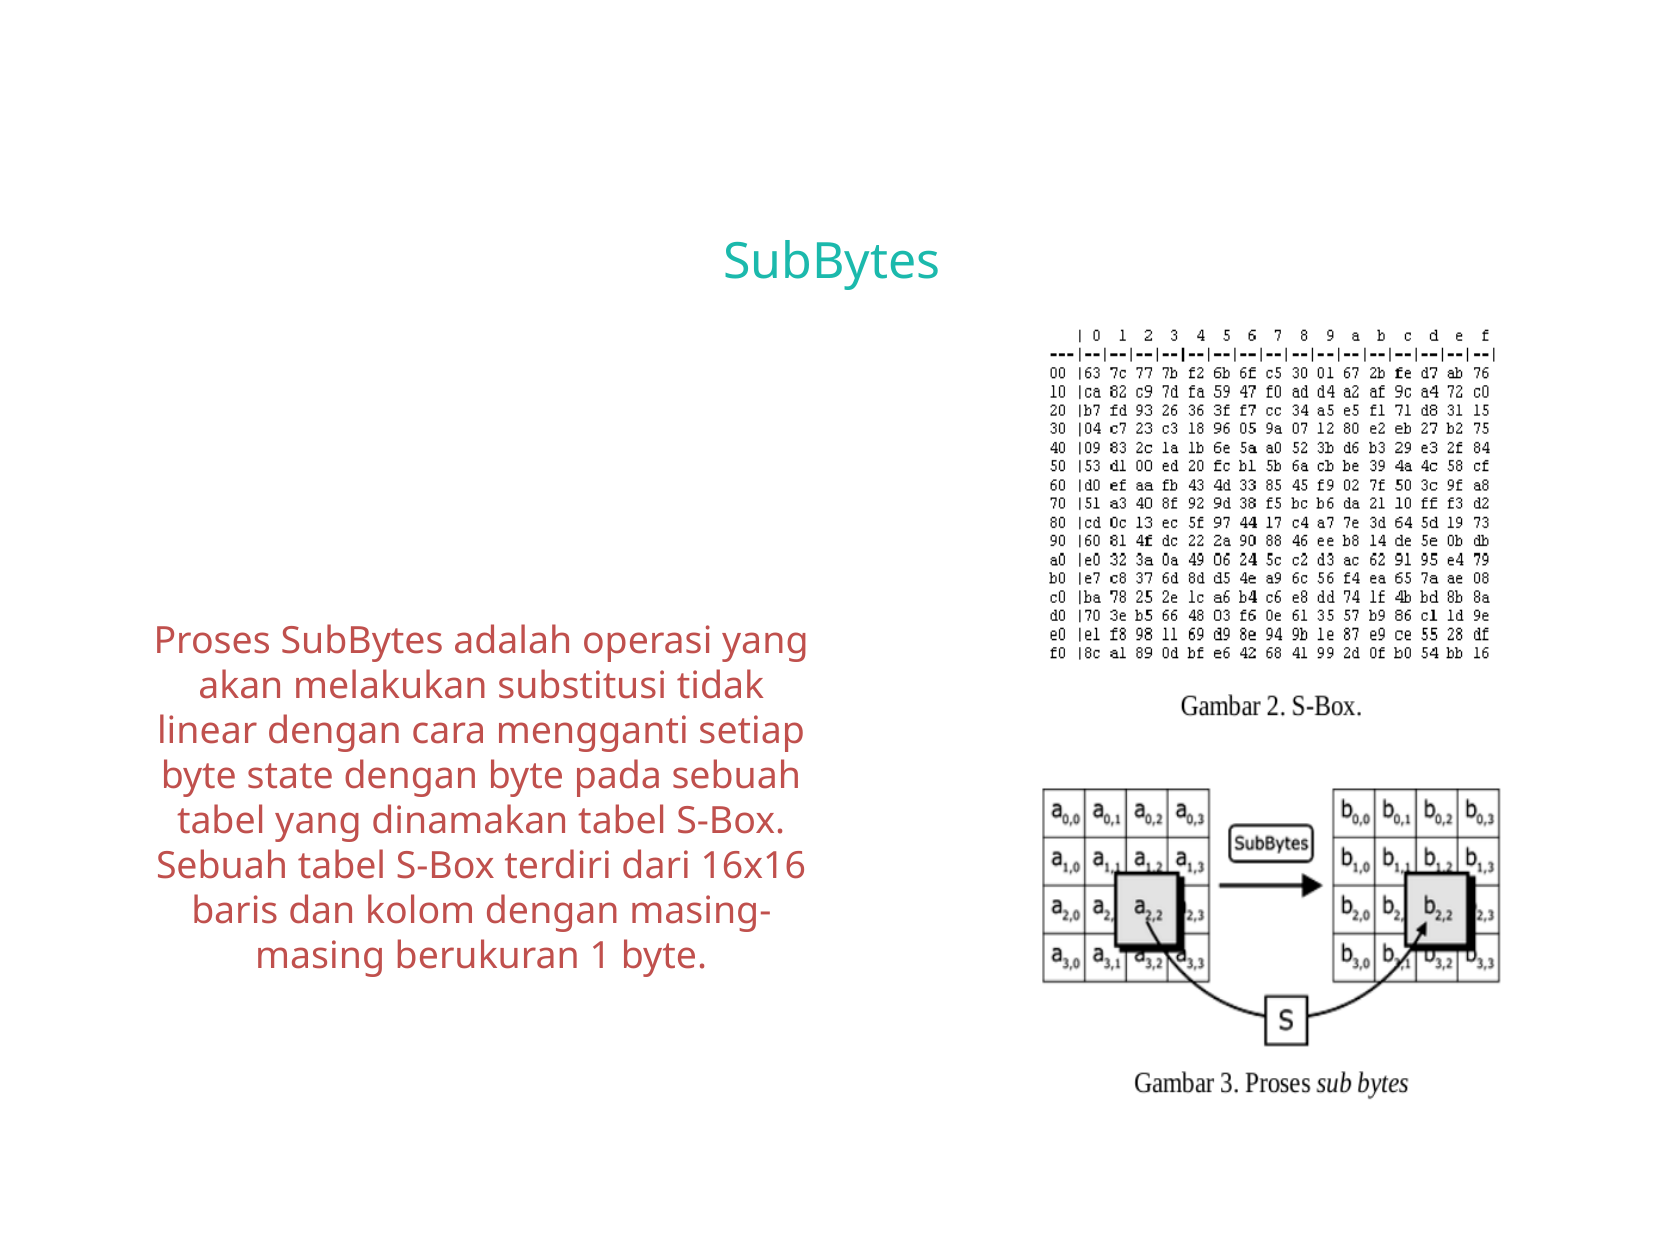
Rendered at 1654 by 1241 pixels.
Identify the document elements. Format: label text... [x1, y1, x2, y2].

picture [1003, 305, 1535, 1120]
title SubBytes [129, 125, 1535, 391]
text_box Proses SubBytes adalah operasi yang akan melakukan substitusi tidak linear dengan cara mengganti setiap byte state dengan byte pada sebuah tabel yang dinamakan tabel S-Box. Sebuah tabel S-Box terdiri dari 16x16 baris dan kolom dengan masing-masing berukuran 1 byte. [129, 471, 834, 1120]
